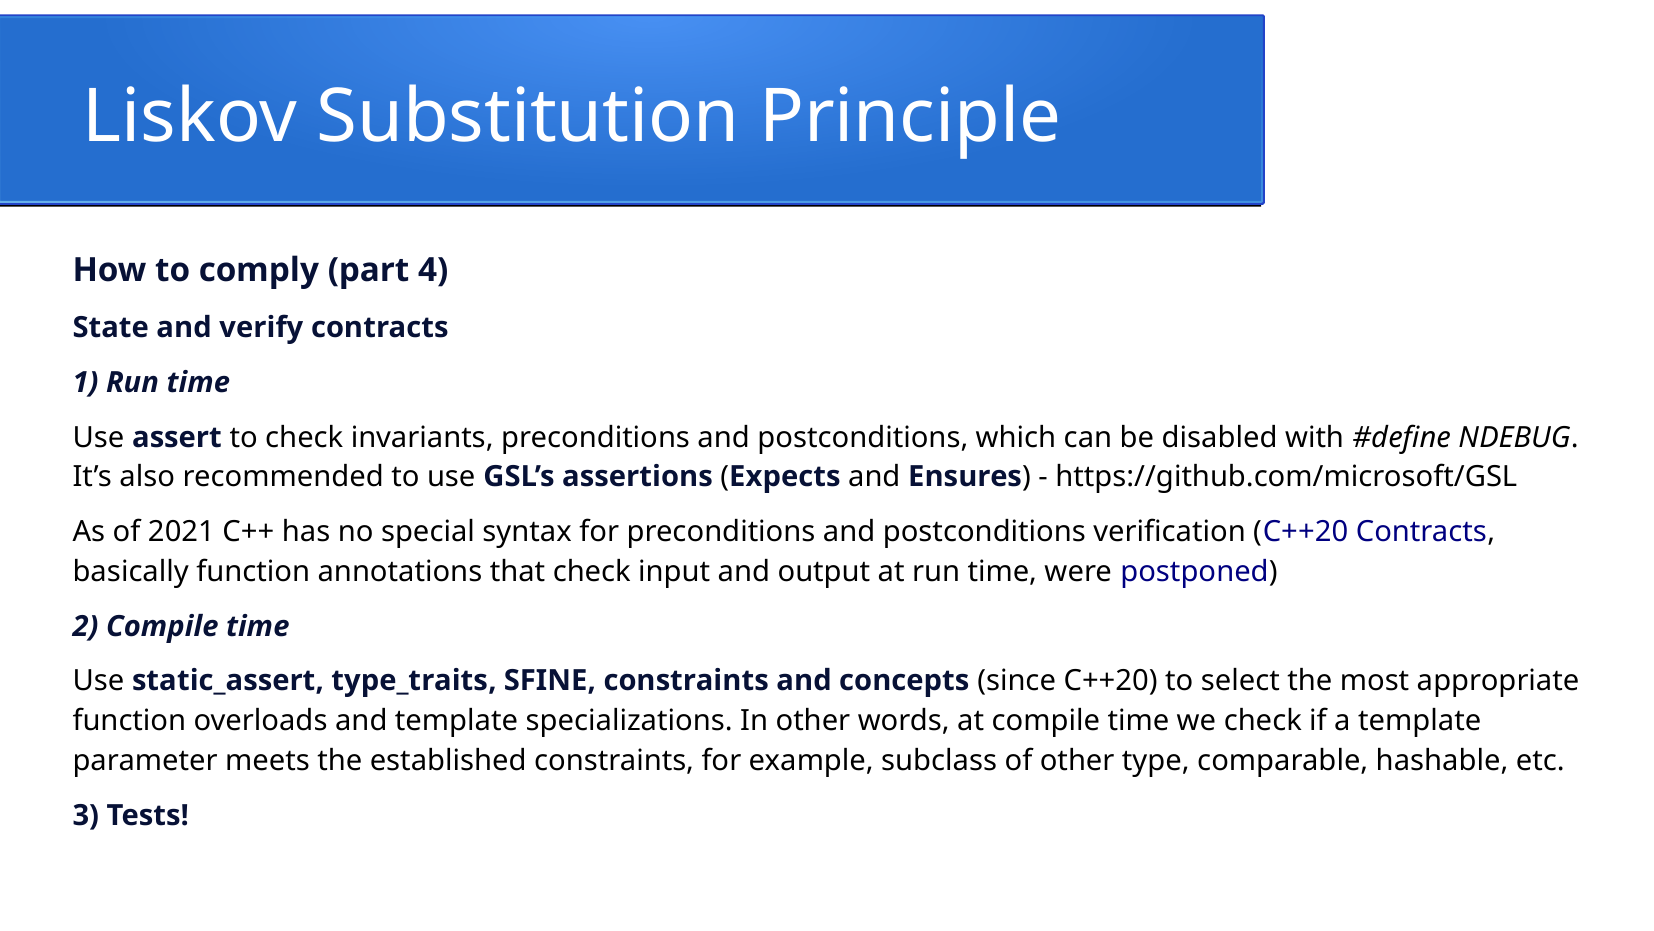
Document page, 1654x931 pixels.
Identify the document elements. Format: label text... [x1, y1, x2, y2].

subtitle How to comply (part 4) State and verify contracts 1) Run time Use assert to check invariants, preconditions and postconditions, which can be disabled with #define NDEBUG. It’s also recommended to use GSL’s assertions (Expects and Ensures) - https://github.com/microsoft/GSL As of 2021 C++ has no special syntax for preconditions and postconditions verification (C++20 Contracts, basically function annotations that check input and output at run time, were postponed) 2) Compile time Use static_assert, type_traits, SFINE, constraints and concepts (since C++20) to select the most appropriate function overloads and template specializations. In other words, at compile time we check if a template parameter meets the established constraints, for example, subclass of other type, comparable, hashable, etc. 3) Tests! [72, 210, 1603, 870]
title Liskov Substitution Principle [82, 35, 1235, 189]
